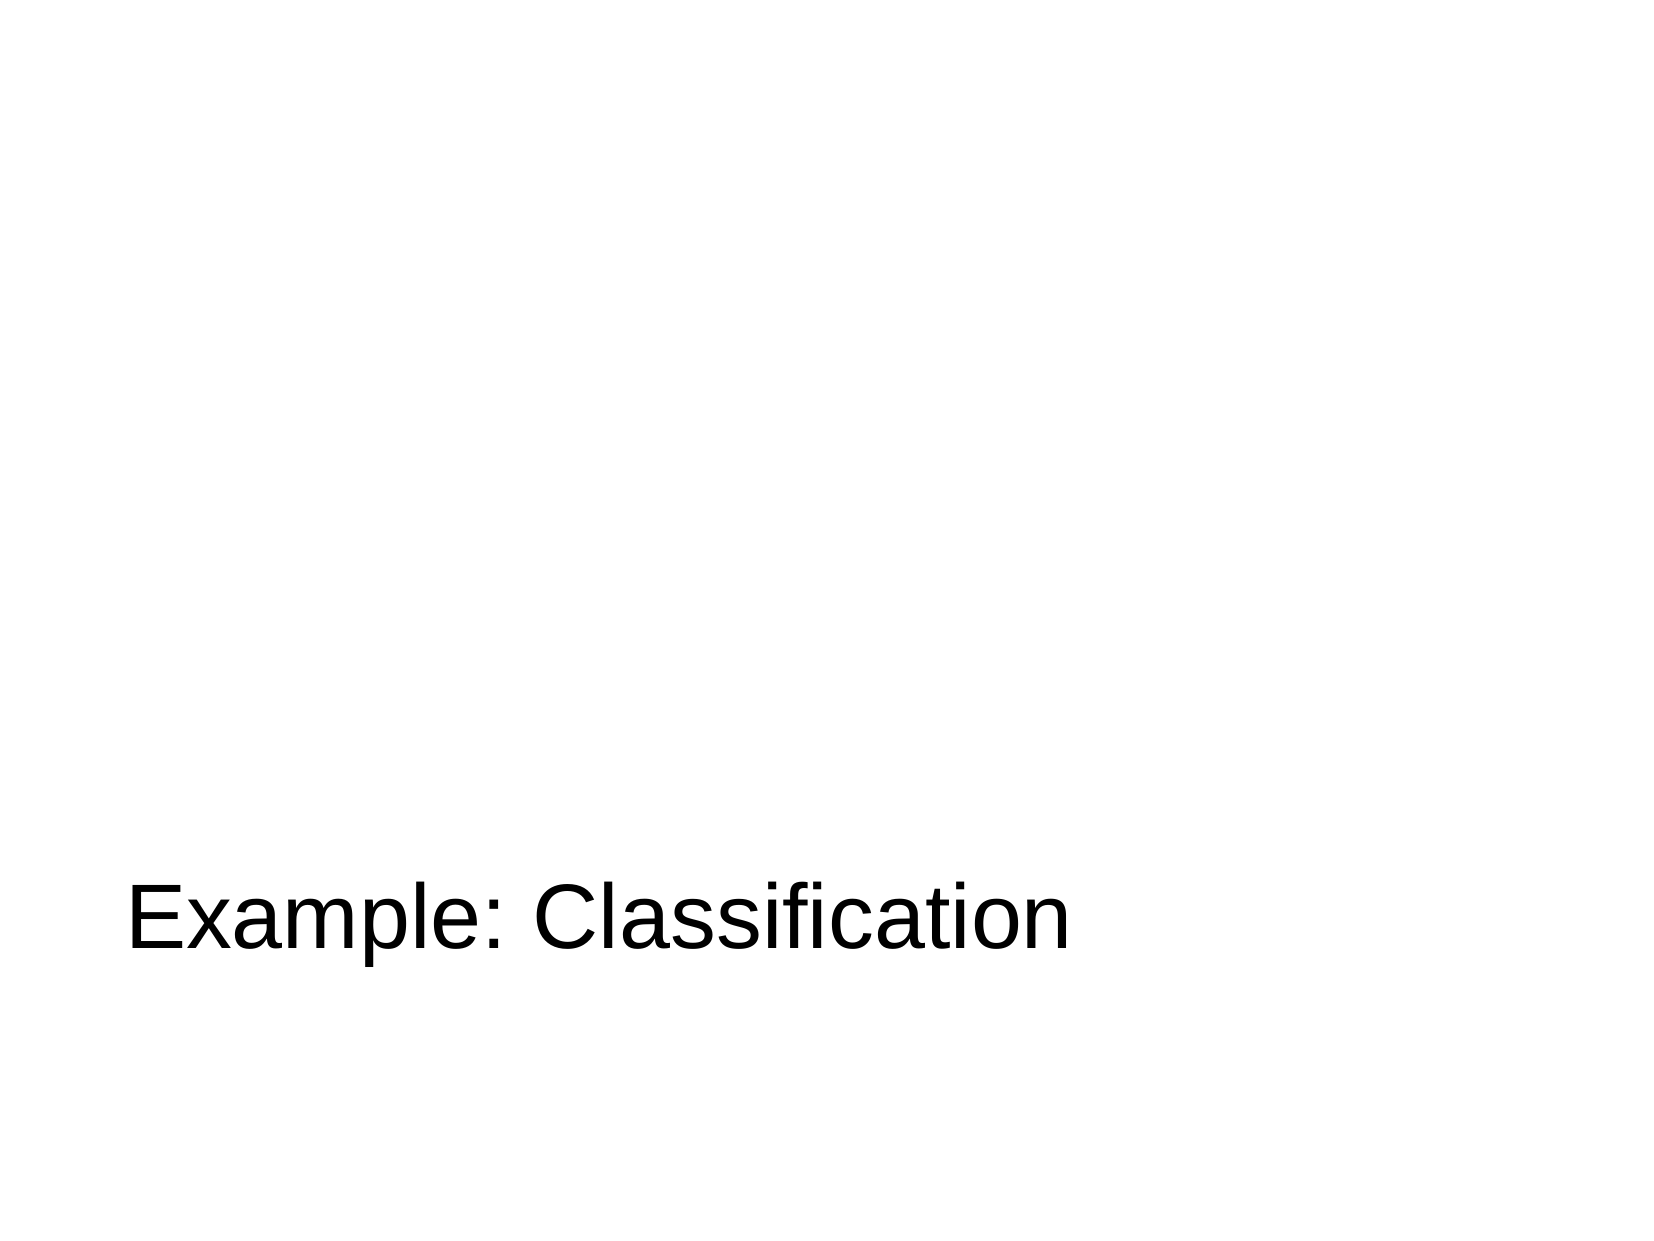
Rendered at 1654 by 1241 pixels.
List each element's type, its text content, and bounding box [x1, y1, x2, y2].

title Example: Classification [0, 820, 1344, 1014]
